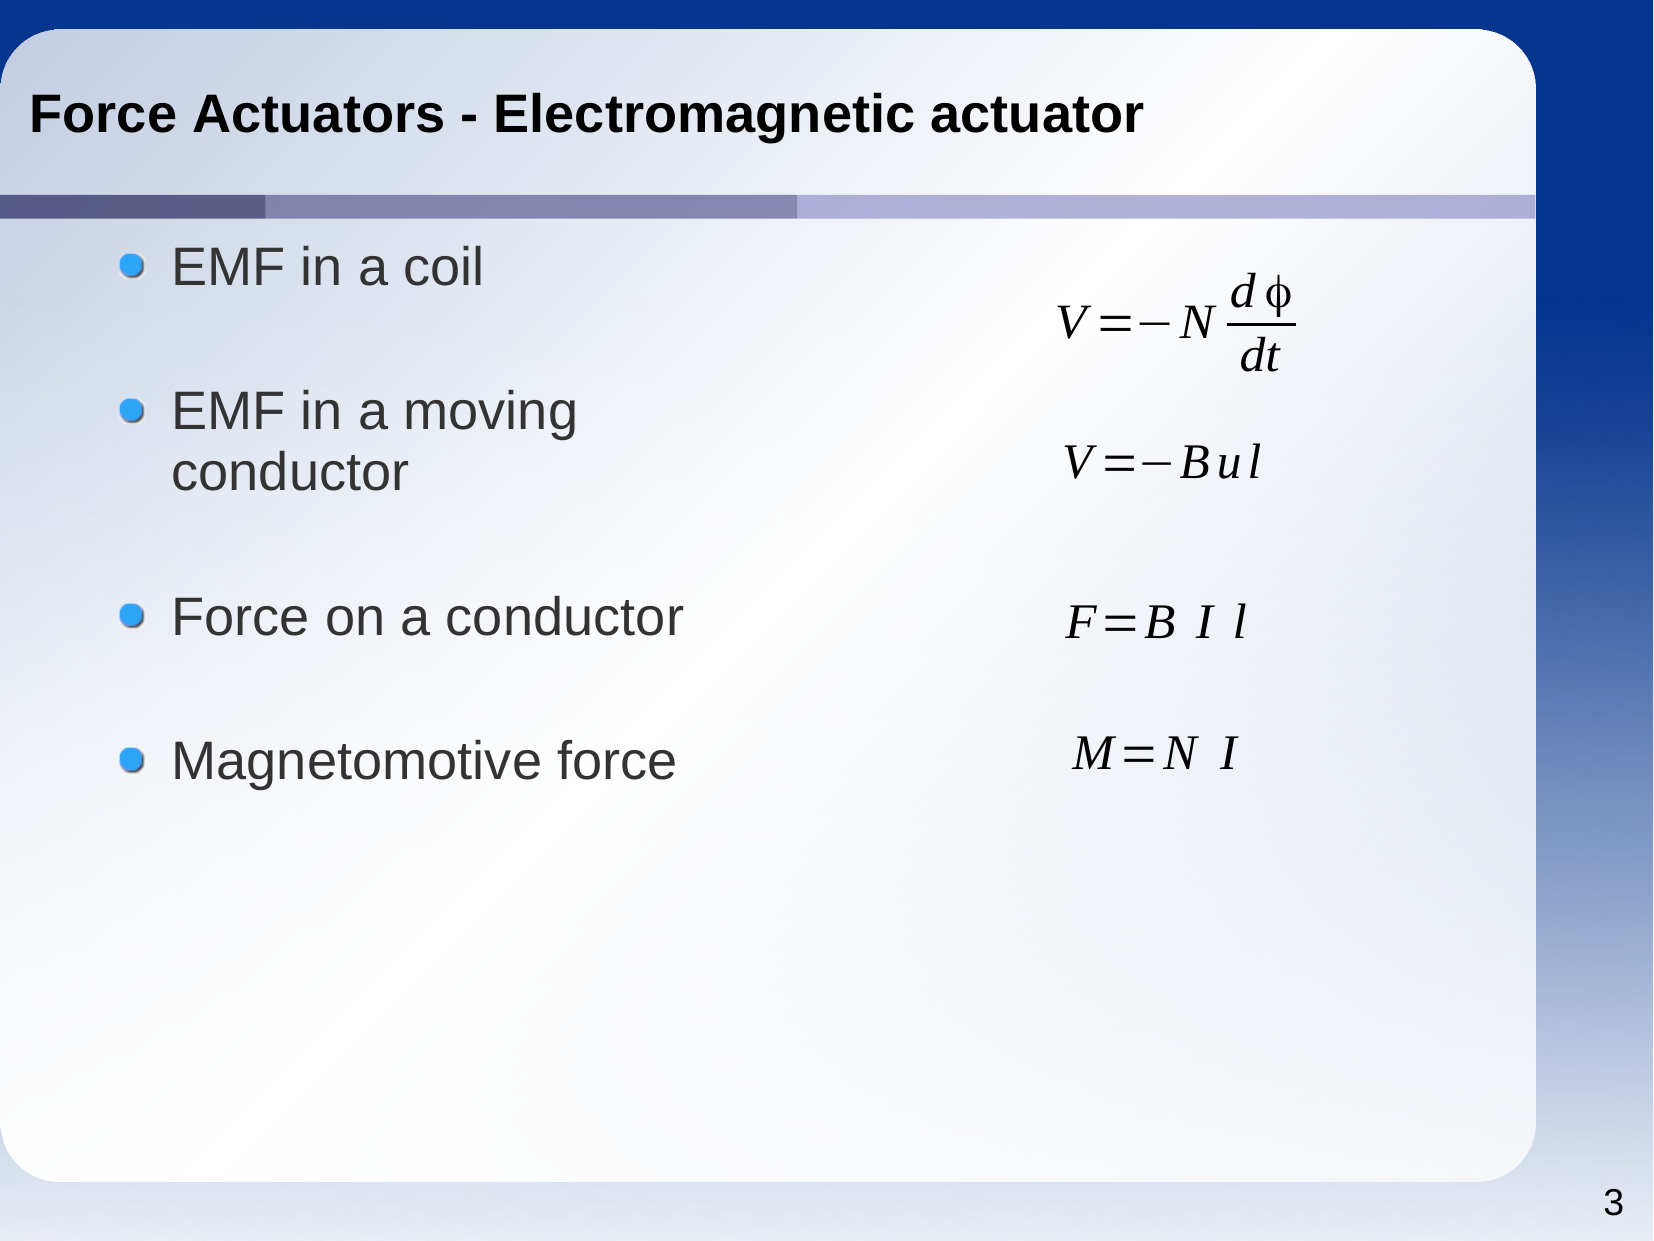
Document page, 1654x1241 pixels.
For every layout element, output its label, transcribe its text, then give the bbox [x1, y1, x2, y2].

list EMF in a coil EMF in a moving conductor Force on a conductor Magnetomotive force [29, 236, 750, 1152]
chart [1055, 434, 1269, 490]
chart [1055, 594, 1255, 650]
title Force Actuators - Electromagnetic actuator [29, 49, 1506, 178]
chart [1048, 264, 1306, 383]
picture [0, 0, 1654, 1241]
chart [1062, 725, 1247, 781]
